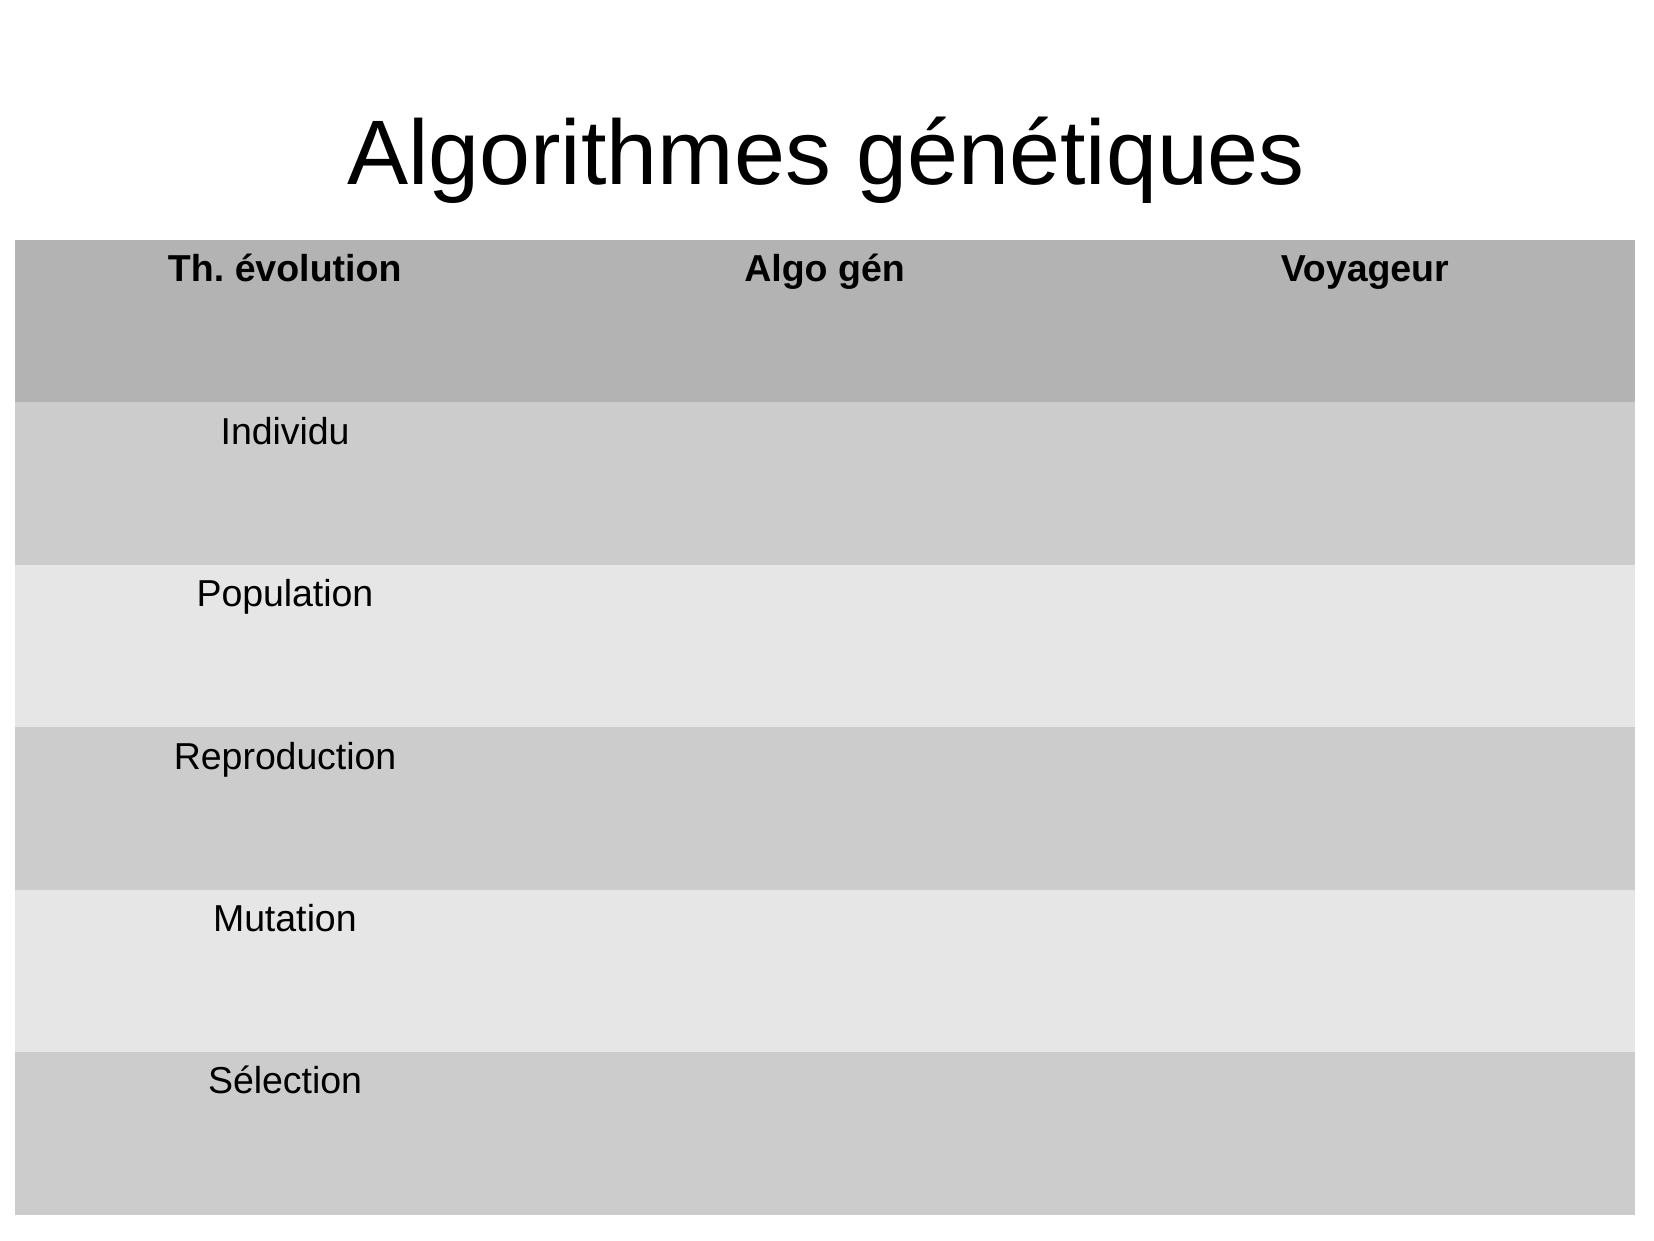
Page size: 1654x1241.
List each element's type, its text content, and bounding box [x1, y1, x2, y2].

table_cell [1095, 890, 1635, 1052]
table_cell [1095, 727, 1635, 890]
table_cell Population [15, 565, 555, 727]
table_cell [1095, 1052, 1635, 1215]
table_cell Sélection [15, 1052, 555, 1215]
table_cell [1095, 565, 1635, 727]
table_header Th. évolution [15, 240, 555, 402]
title Algorithmes génétiques [82, 49, 1571, 240]
table_cell [555, 565, 1095, 727]
table_cell Reproduction [15, 727, 555, 890]
table_cell [555, 890, 1095, 1052]
table_cell [555, 727, 1095, 890]
table_header Voyageur [1095, 240, 1635, 402]
table_cell Mutation [15, 890, 555, 1052]
table_header Algo gén [555, 240, 1095, 402]
table_cell [1095, 402, 1635, 565]
table_cell [555, 1052, 1095, 1215]
table_cell Individu [15, 402, 555, 565]
table_cell [555, 402, 1095, 565]
